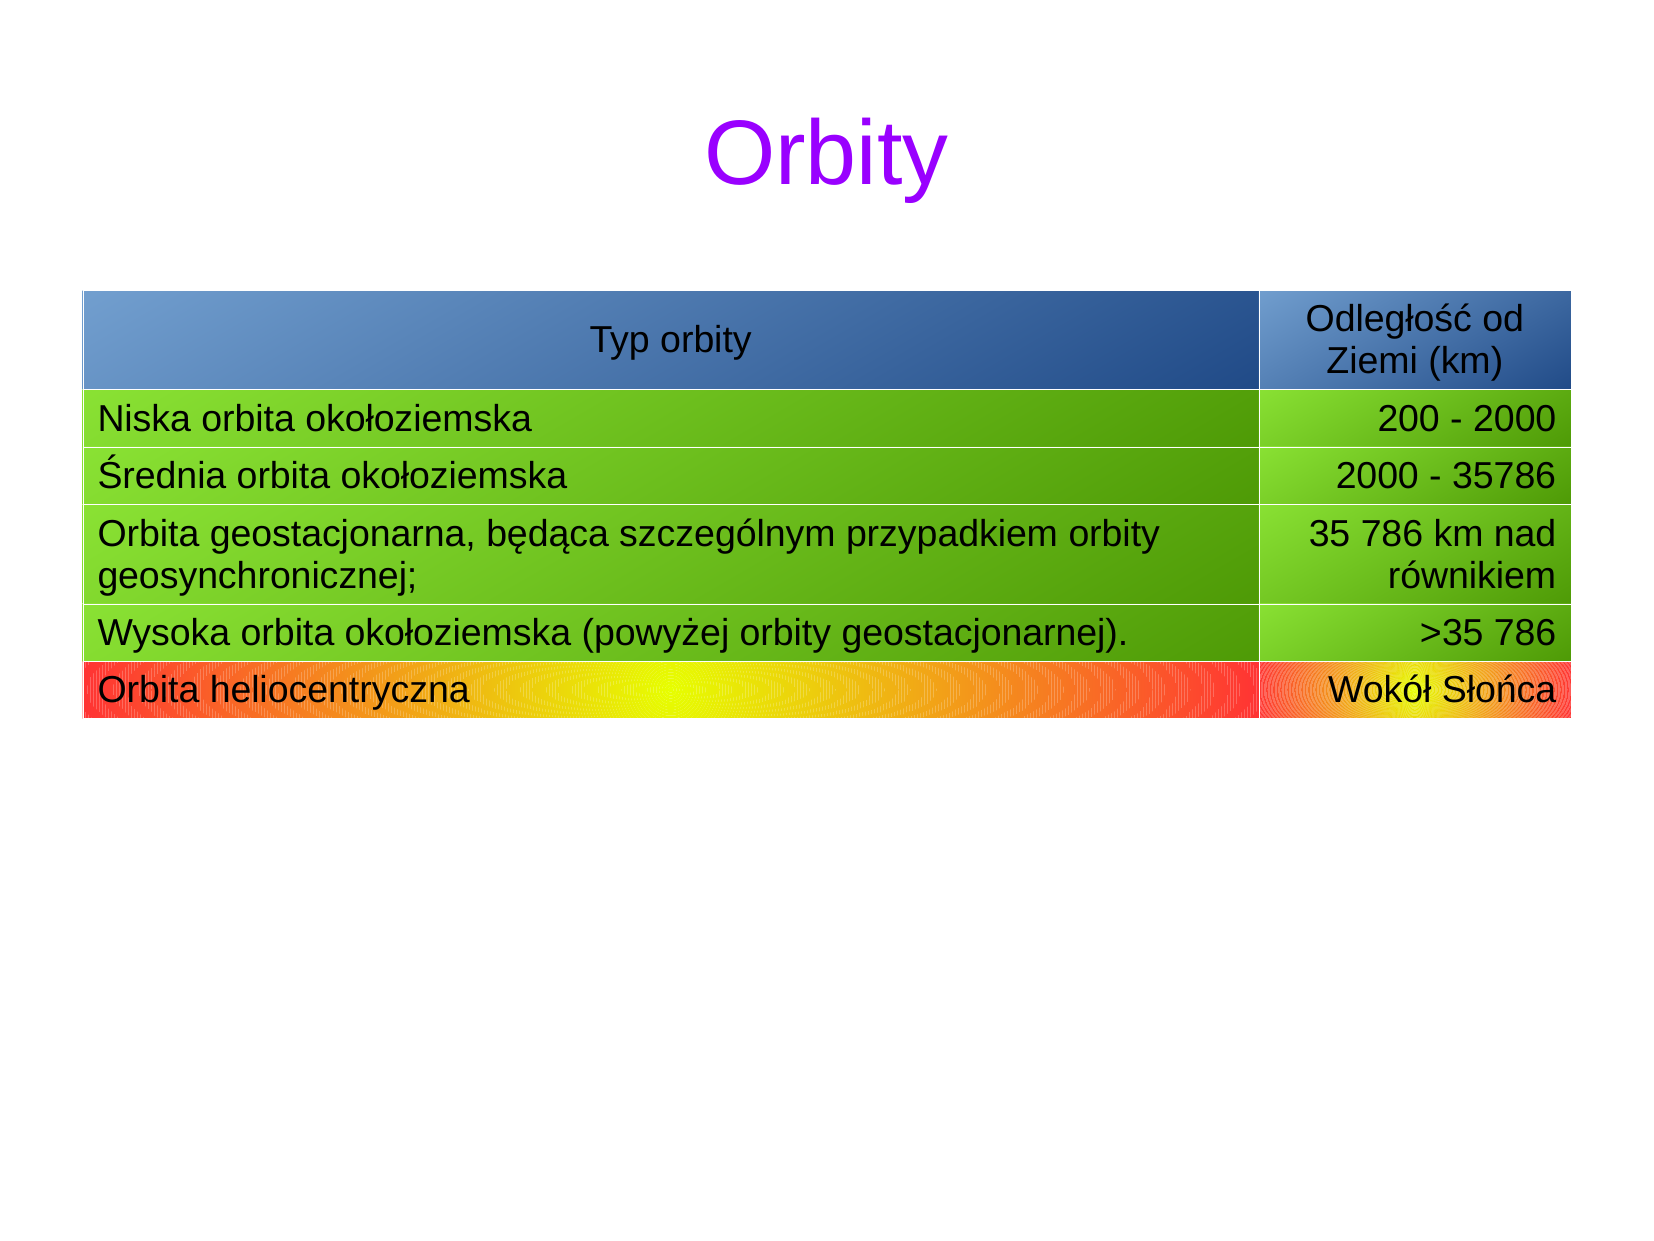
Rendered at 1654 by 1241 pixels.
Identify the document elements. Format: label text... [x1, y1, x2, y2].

table_cell Orbita geostacjonarna, będąca szczególnym przypadkiem orbity geosynchronicznej; [84, 505, 1259, 604]
table_cell 2000 - 35786 [1260, 448, 1571, 504]
table_cell Niska orbita okołoziemska [84, 390, 1259, 447]
table_cell 35 786 km nad równikiem [1260, 505, 1571, 604]
title Orbity [82, 49, 1571, 257]
table_cell 200 - 2000 [1260, 390, 1571, 447]
table_cell Wokół Słońca [1260, 662, 1571, 718]
table_cell >35 786 [1260, 605, 1571, 661]
table_cell Orbita heliocentryczna [84, 662, 1259, 718]
table_cell Średnia orbita okołoziemska [84, 448, 1259, 504]
table_header Odległość od Ziemi (km) [1260, 291, 1571, 389]
table_header Typ orbity [84, 291, 1259, 389]
table_cell Wysoka orbita okołoziemska (powyżej orbity geostacjonarnej). [84, 605, 1259, 661]
